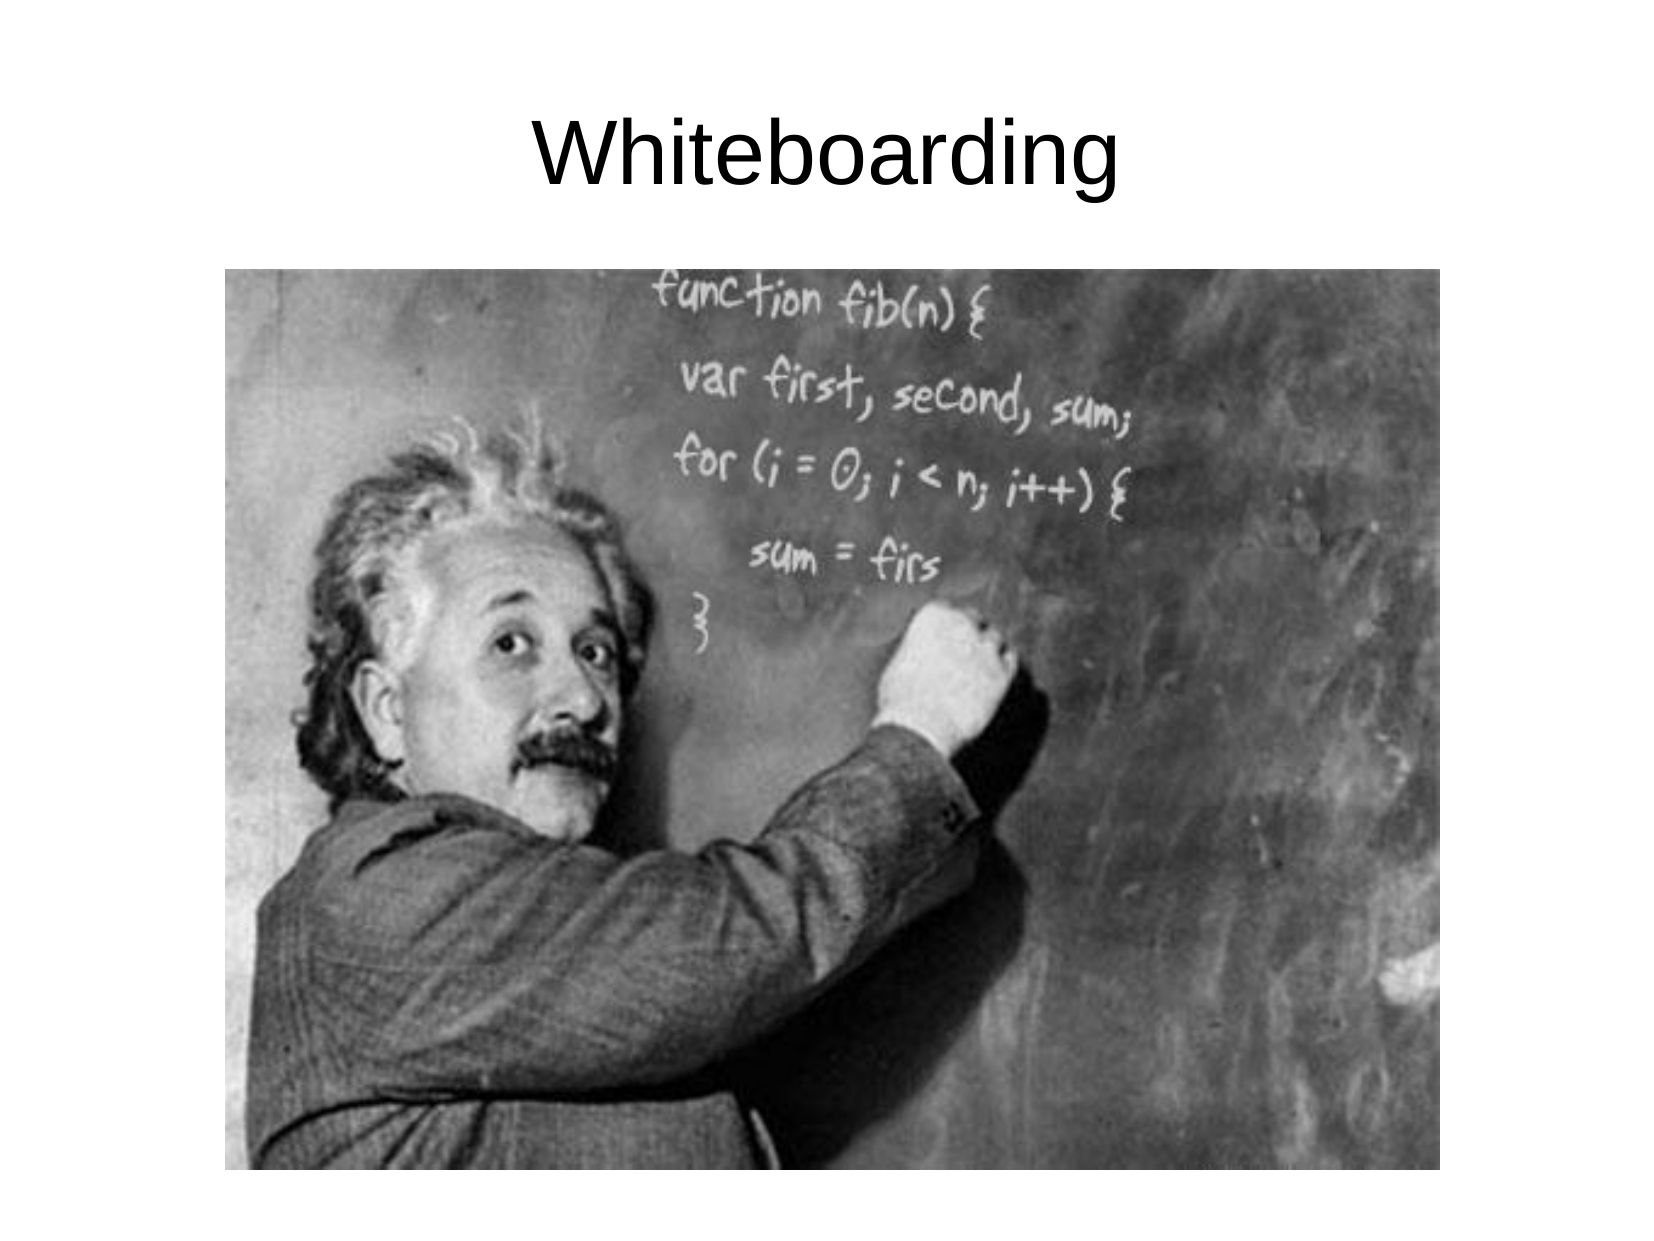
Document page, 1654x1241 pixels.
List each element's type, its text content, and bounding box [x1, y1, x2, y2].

title Whiteboarding [82, 49, 1571, 257]
picture [225, 269, 1440, 1171]
